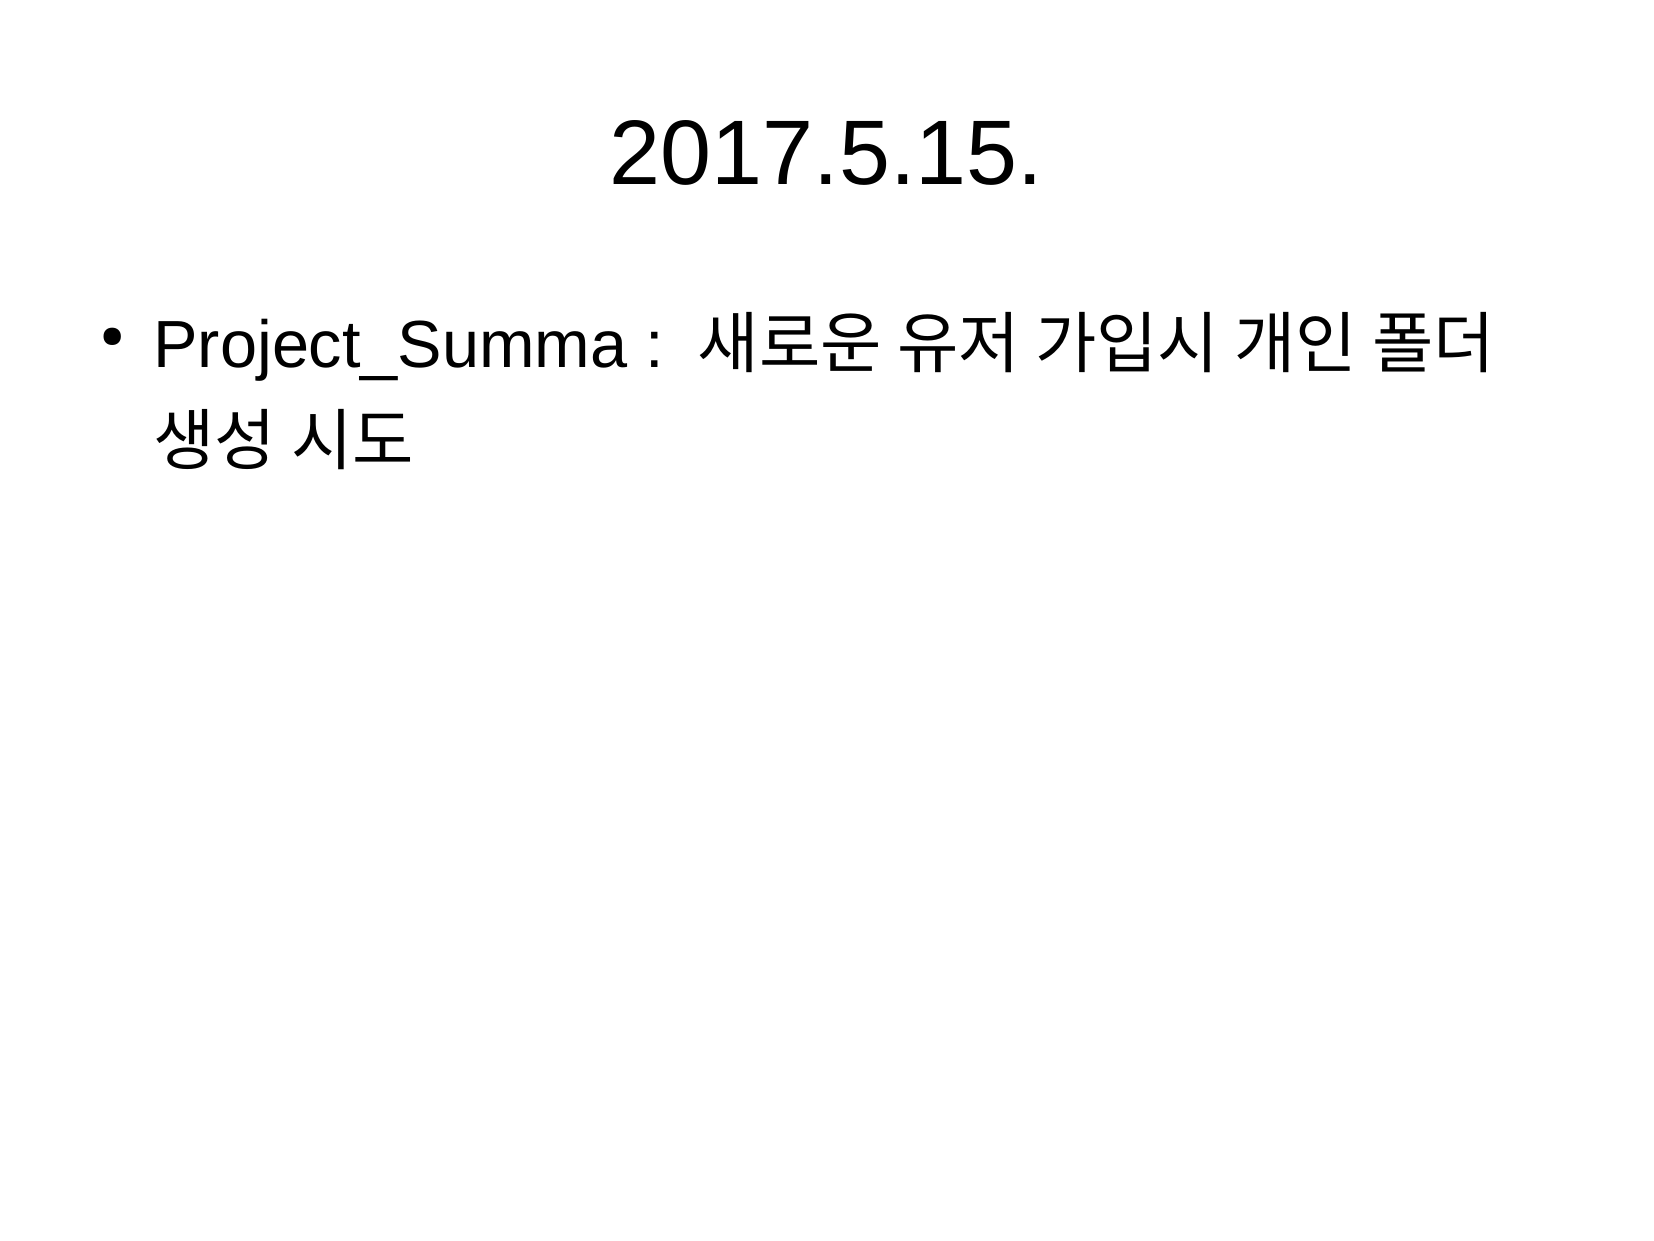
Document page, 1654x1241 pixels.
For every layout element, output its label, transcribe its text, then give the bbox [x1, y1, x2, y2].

list Project_Summa : 새로운 유저 가입시 개인 폴더 생성 시도 [82, 290, 1571, 1010]
title 2017.5.15. [82, 49, 1571, 257]
